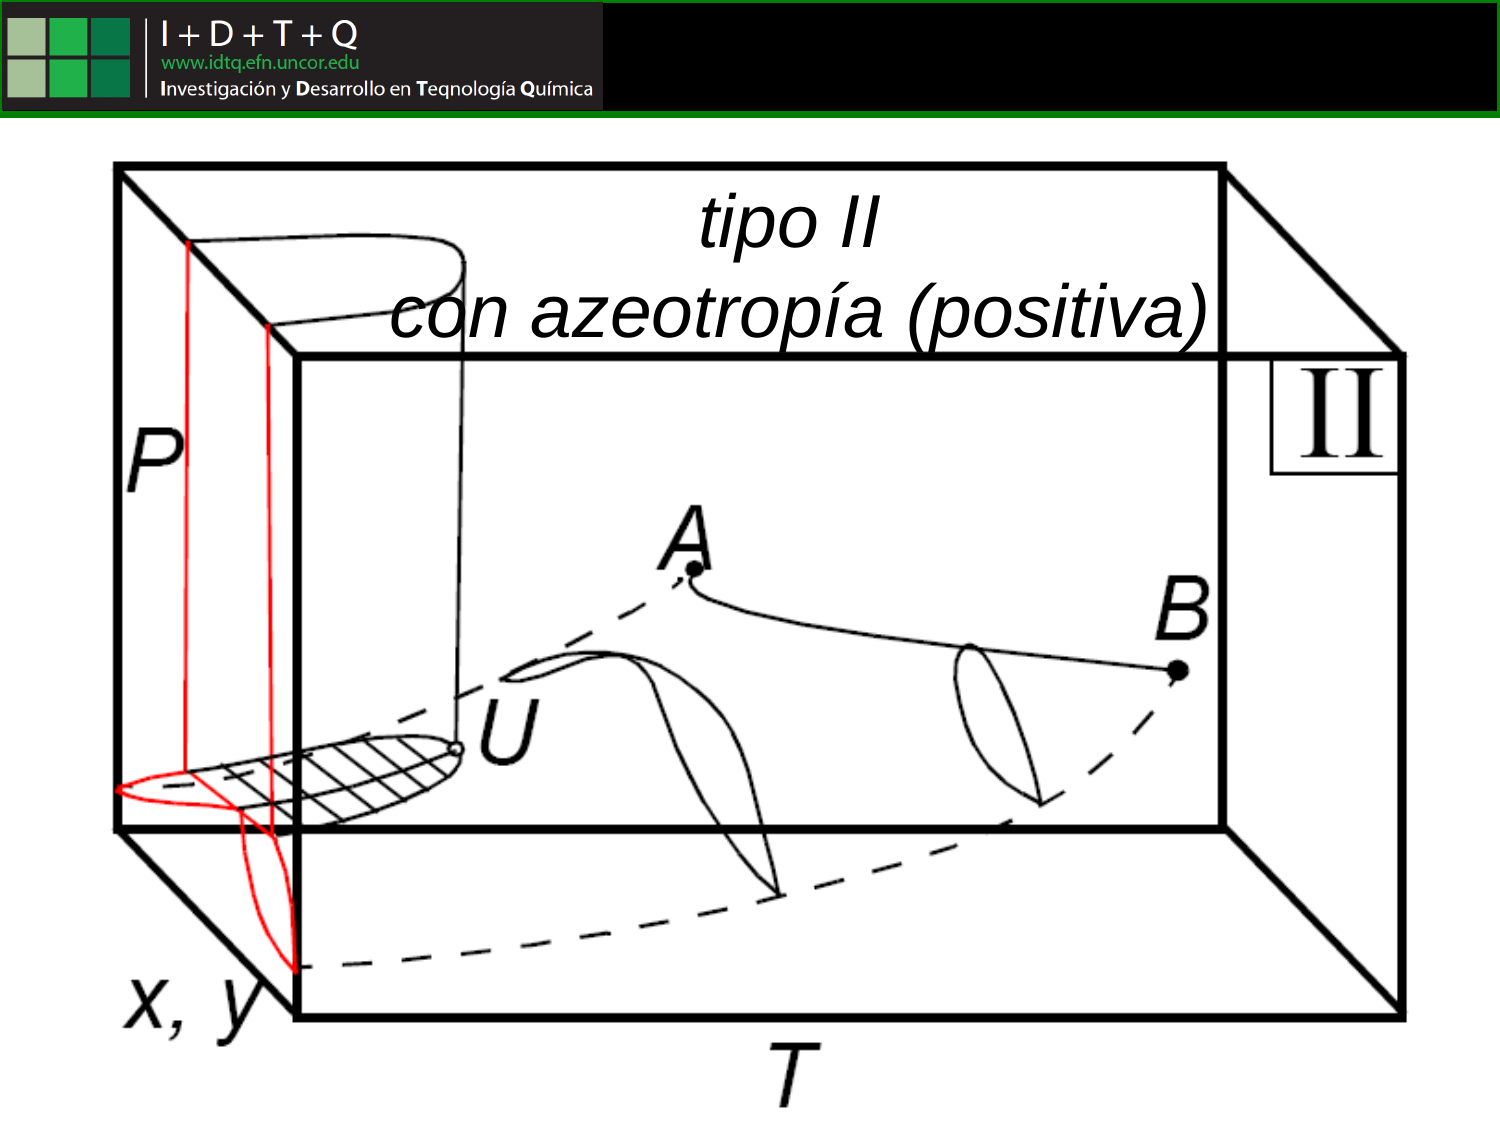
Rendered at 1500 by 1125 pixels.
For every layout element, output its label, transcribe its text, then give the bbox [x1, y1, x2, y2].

picture [2, 2, 603, 110]
title tipo II con azeotropía (positiva) [125, 162, 1476, 363]
picture [82, 149, 1418, 1116]
